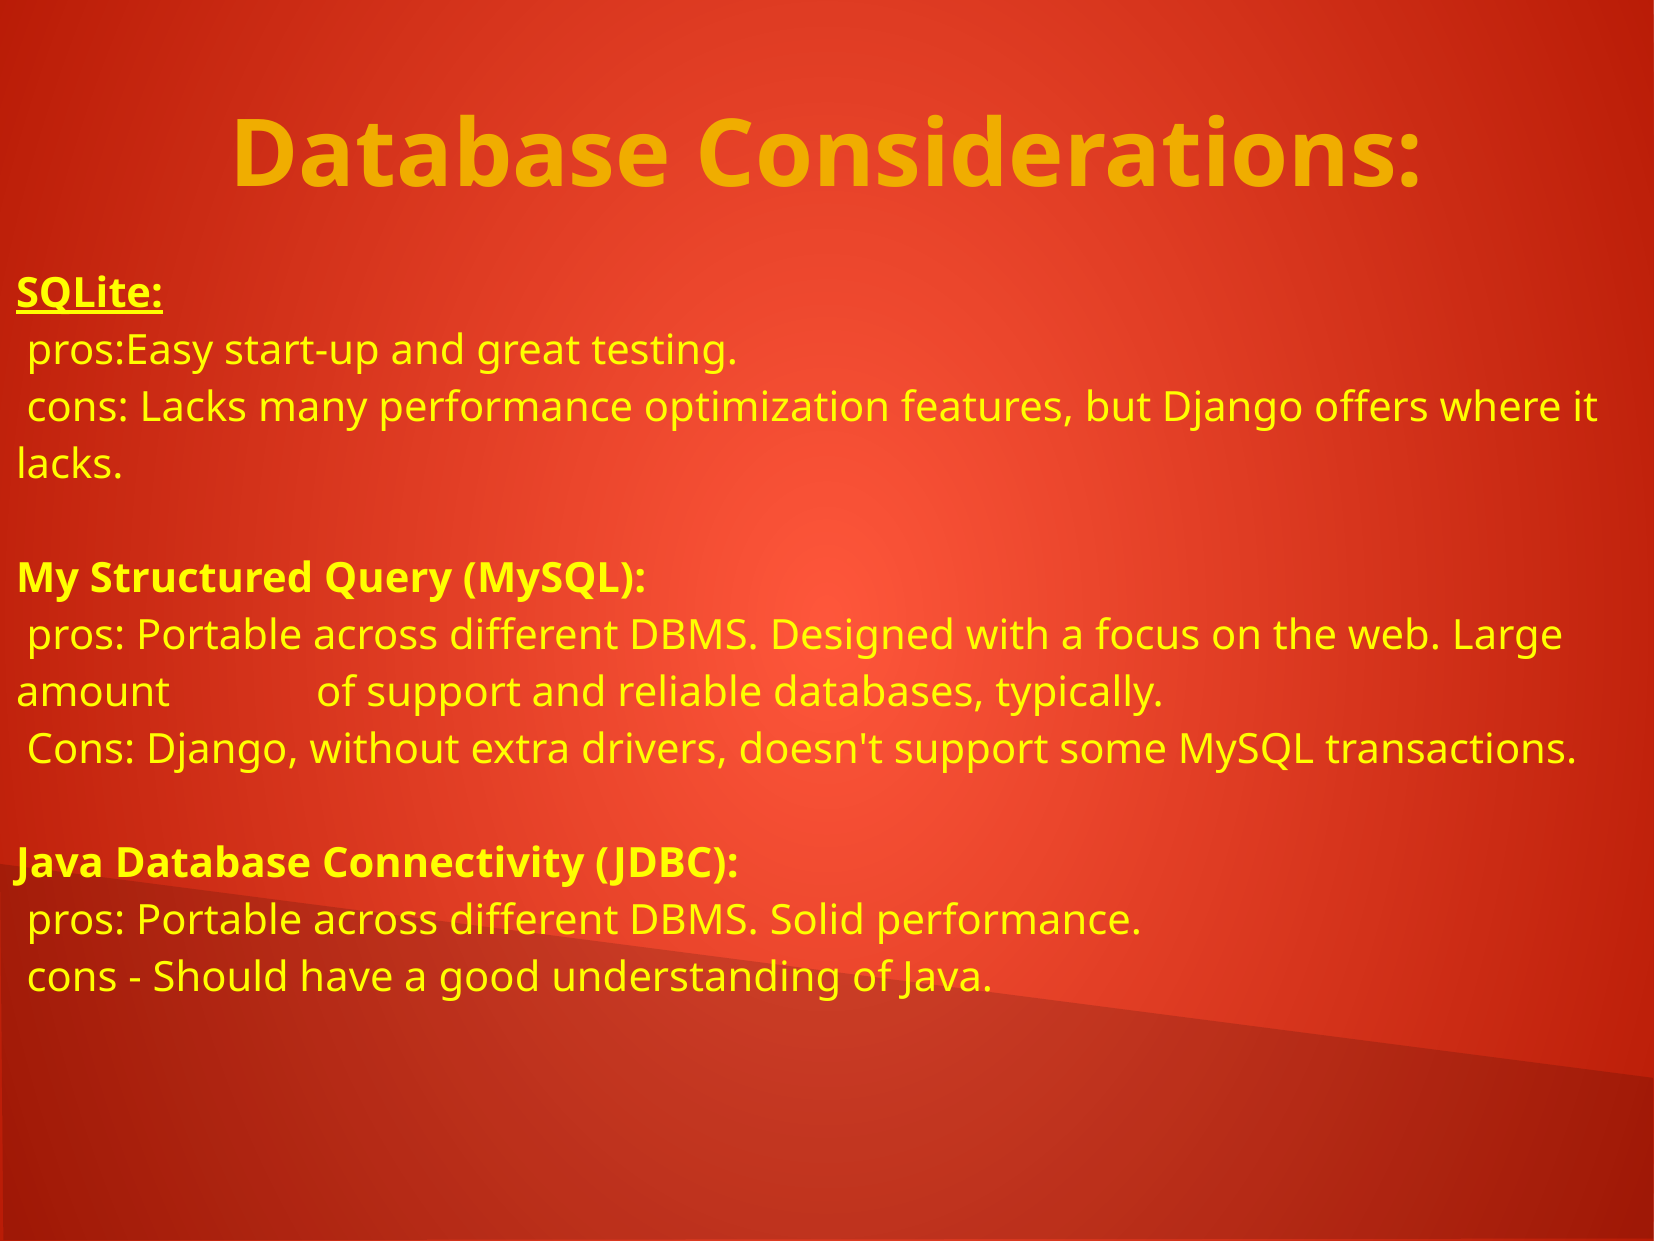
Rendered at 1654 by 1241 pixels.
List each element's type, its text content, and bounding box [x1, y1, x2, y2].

text_box SQLite: pros:Easy start-up and great testing. cons: Lacks many performance optimization features, but Django offers where it lacks. My Structured Query (MySQL): pros: Portable across different DBMS. Designed with a focus on the web. Large amount of support and reliable databases, typically. Cons: Django, without extra drivers, doesn't support some MySQL transactions. Java Database Connectivity (JDBC): pros: Portable across different DBMS. Solid performance. cons - Should have a good understanding of Java. [1, 255, 1654, 1096]
title Database Considerations: [82, 47, 1571, 252]
